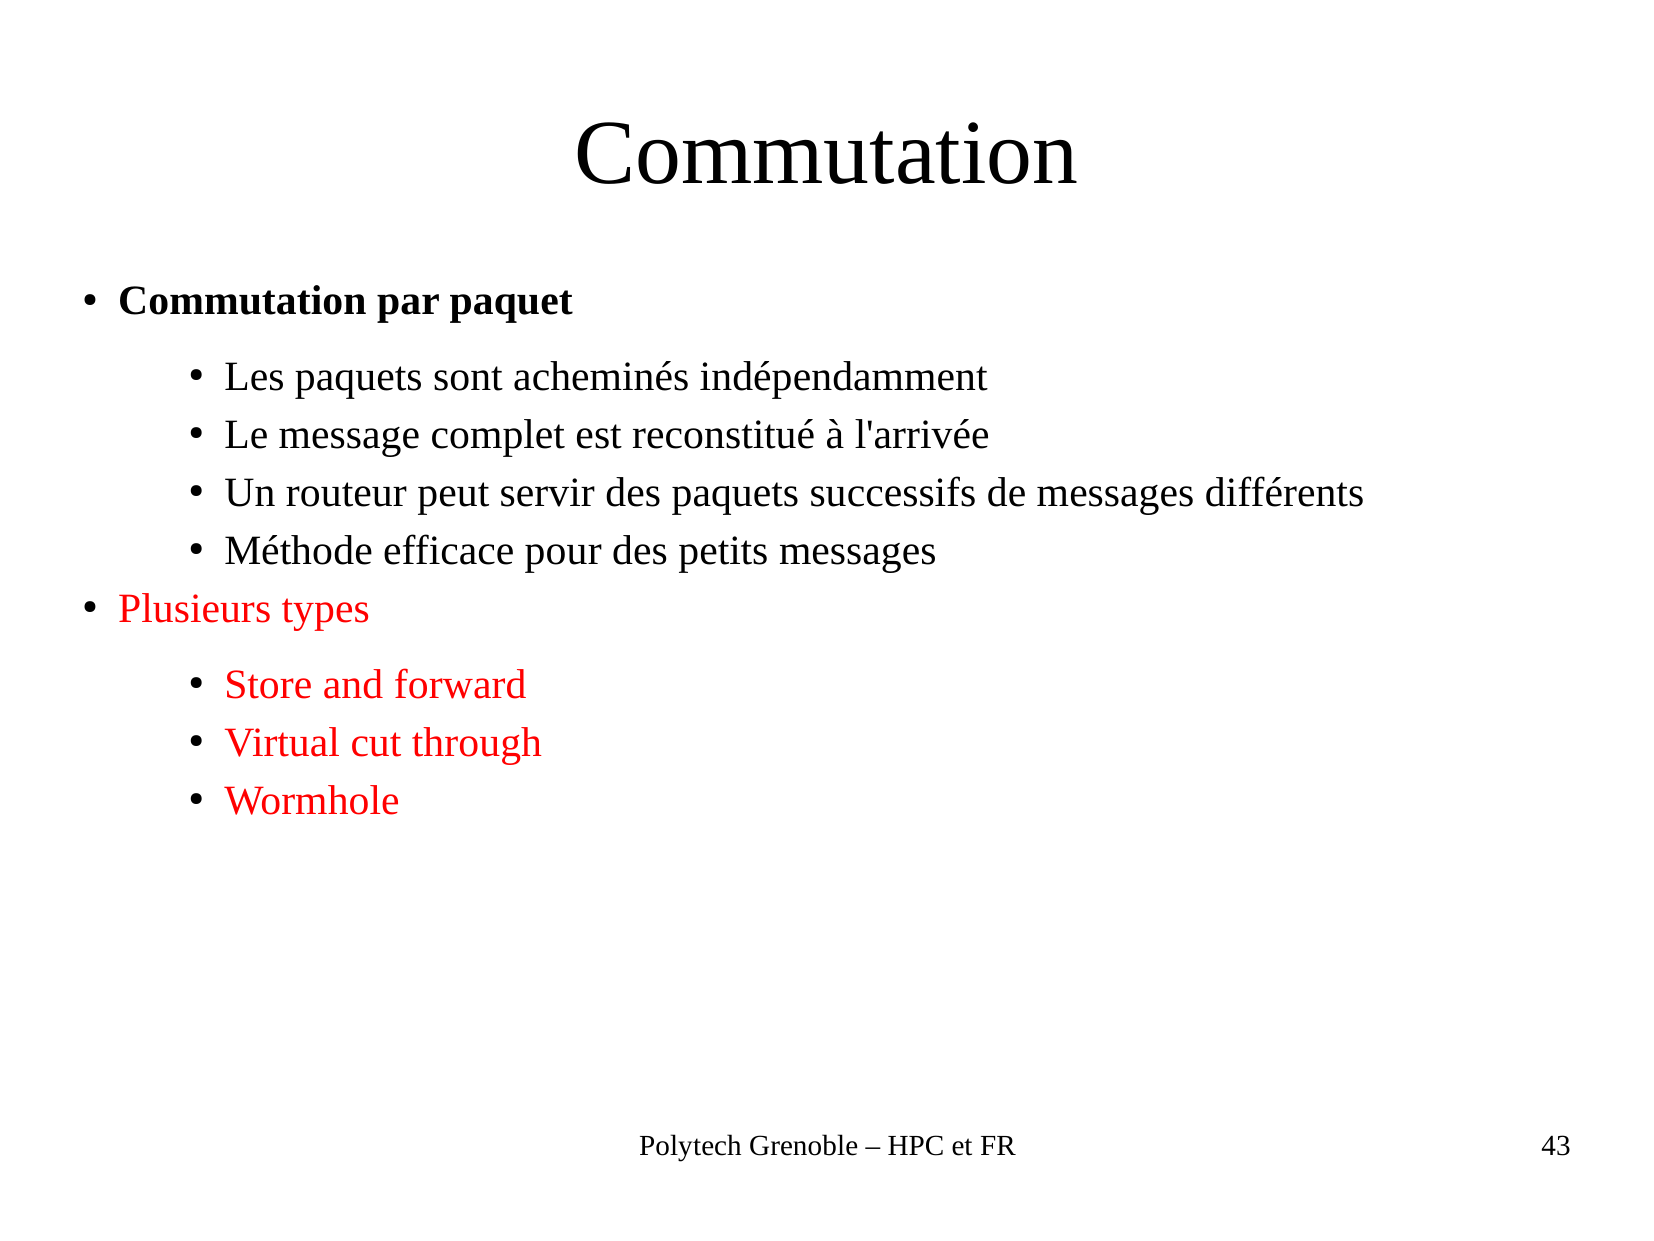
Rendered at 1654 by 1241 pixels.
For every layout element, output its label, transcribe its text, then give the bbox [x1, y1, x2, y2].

list Commutation par paquet Les paquets sont acheminés indépendamment Le message complet est reconstitué à l'arrivée Un routeur peut servir des paquets successifs de messages différents Méthode efficace pour des petits messages Plusieurs types Store and forward Virtual cut through Wormhole [82, 201, 1619, 1123]
title Commutation [82, 49, 1571, 201]
